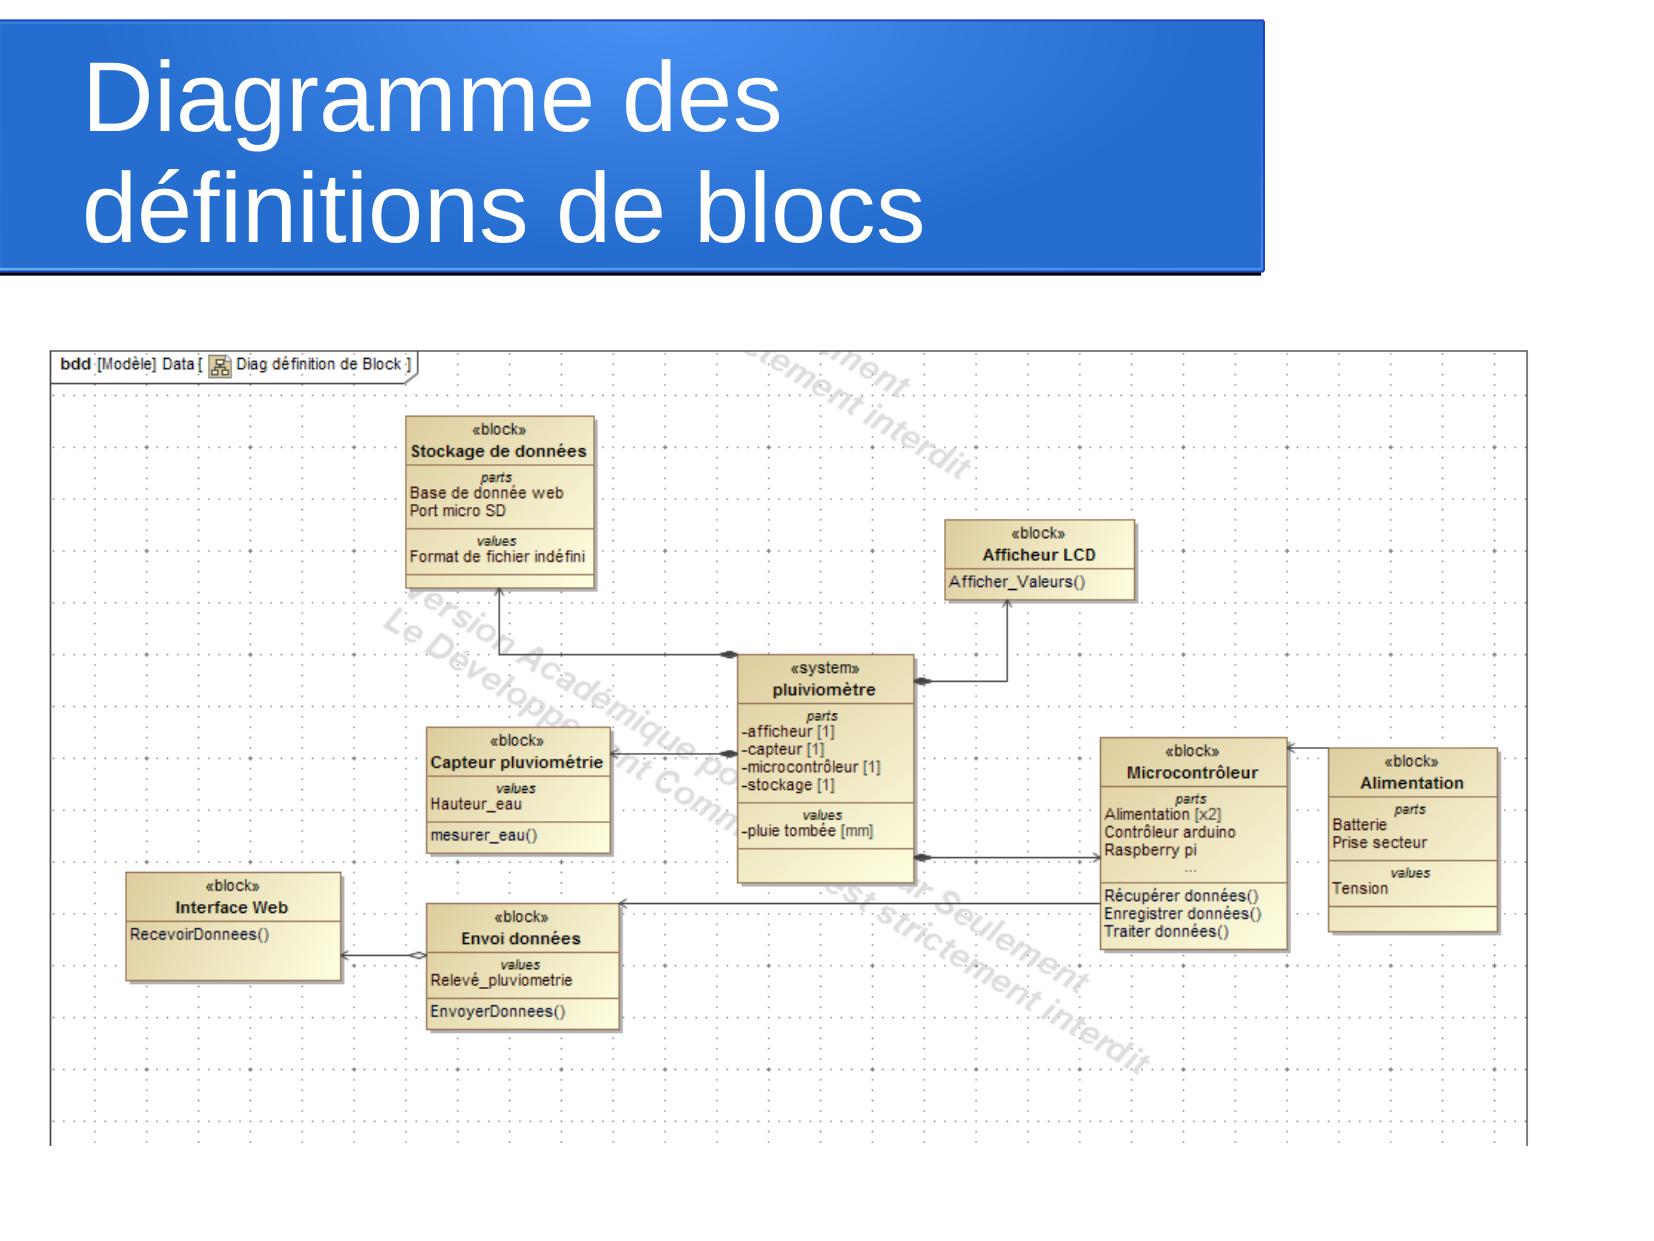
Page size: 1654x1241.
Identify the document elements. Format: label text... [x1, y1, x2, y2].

title Diagramme des définitions de blocs [82, 42, 1250, 264]
picture [47, 349, 1531, 1146]
